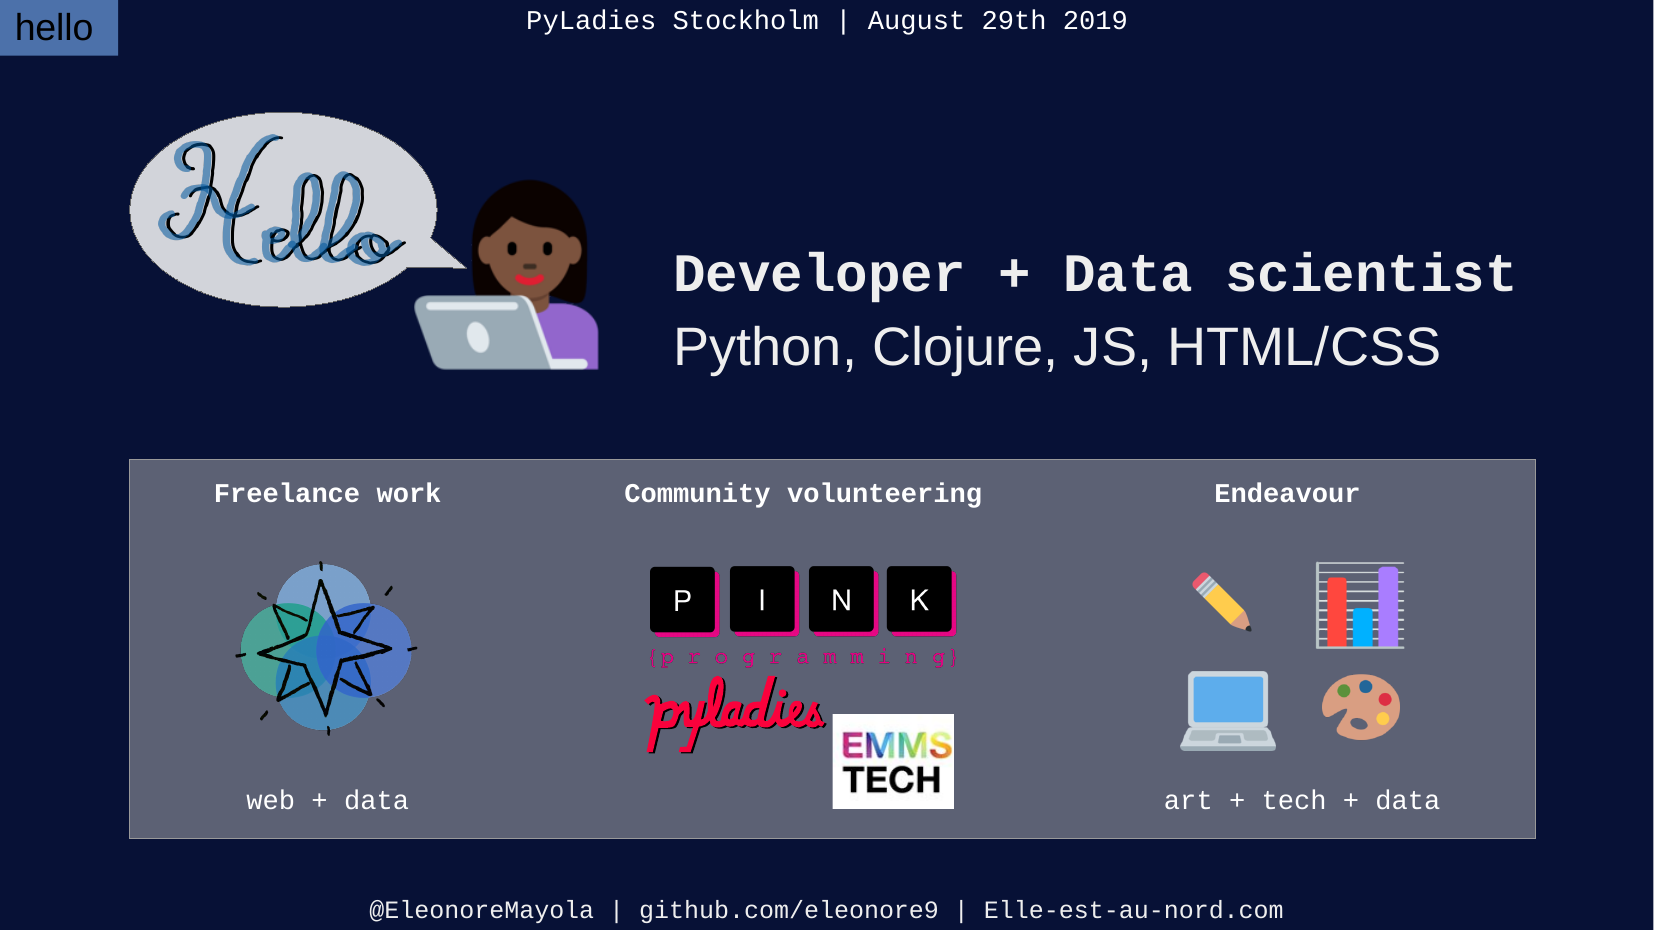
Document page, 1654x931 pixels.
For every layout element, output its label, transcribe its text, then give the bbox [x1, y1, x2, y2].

text_box [186, 112, 381, 134]
text_box PyLadies Stockholm | August 29th 2019 [265, 0, 1388, 60]
text_box hello [0, 0, 119, 56]
picture [1322, 667, 1400, 744]
text_box Community volunteering [602, 472, 1004, 518]
text_box [129, 150, 467, 308]
picture [413, 178, 605, 371]
picture [1180, 655, 1276, 751]
text_box [129, 459, 1536, 839]
text_box @EleonoreMayola | github.com/eleonore9 | Elle-est-au-nord.com [295, 862, 1359, 931]
text_box web + data [188, 779, 467, 856]
picture [158, 134, 406, 266]
picture [832, 714, 954, 809]
picture [644, 675, 827, 754]
picture [1311, 555, 1409, 653]
text_box Developer + Data scientist Python, Clojure, JS, HTML/CSS [673, 224, 1536, 390]
text_box Endeavour [1086, 472, 1489, 518]
picture [649, 566, 957, 668]
picture [232, 555, 420, 740]
text_box Freelance work [188, 472, 467, 549]
text_box art + tech + data [1139, 779, 1465, 856]
picture [1192, 572, 1252, 632]
